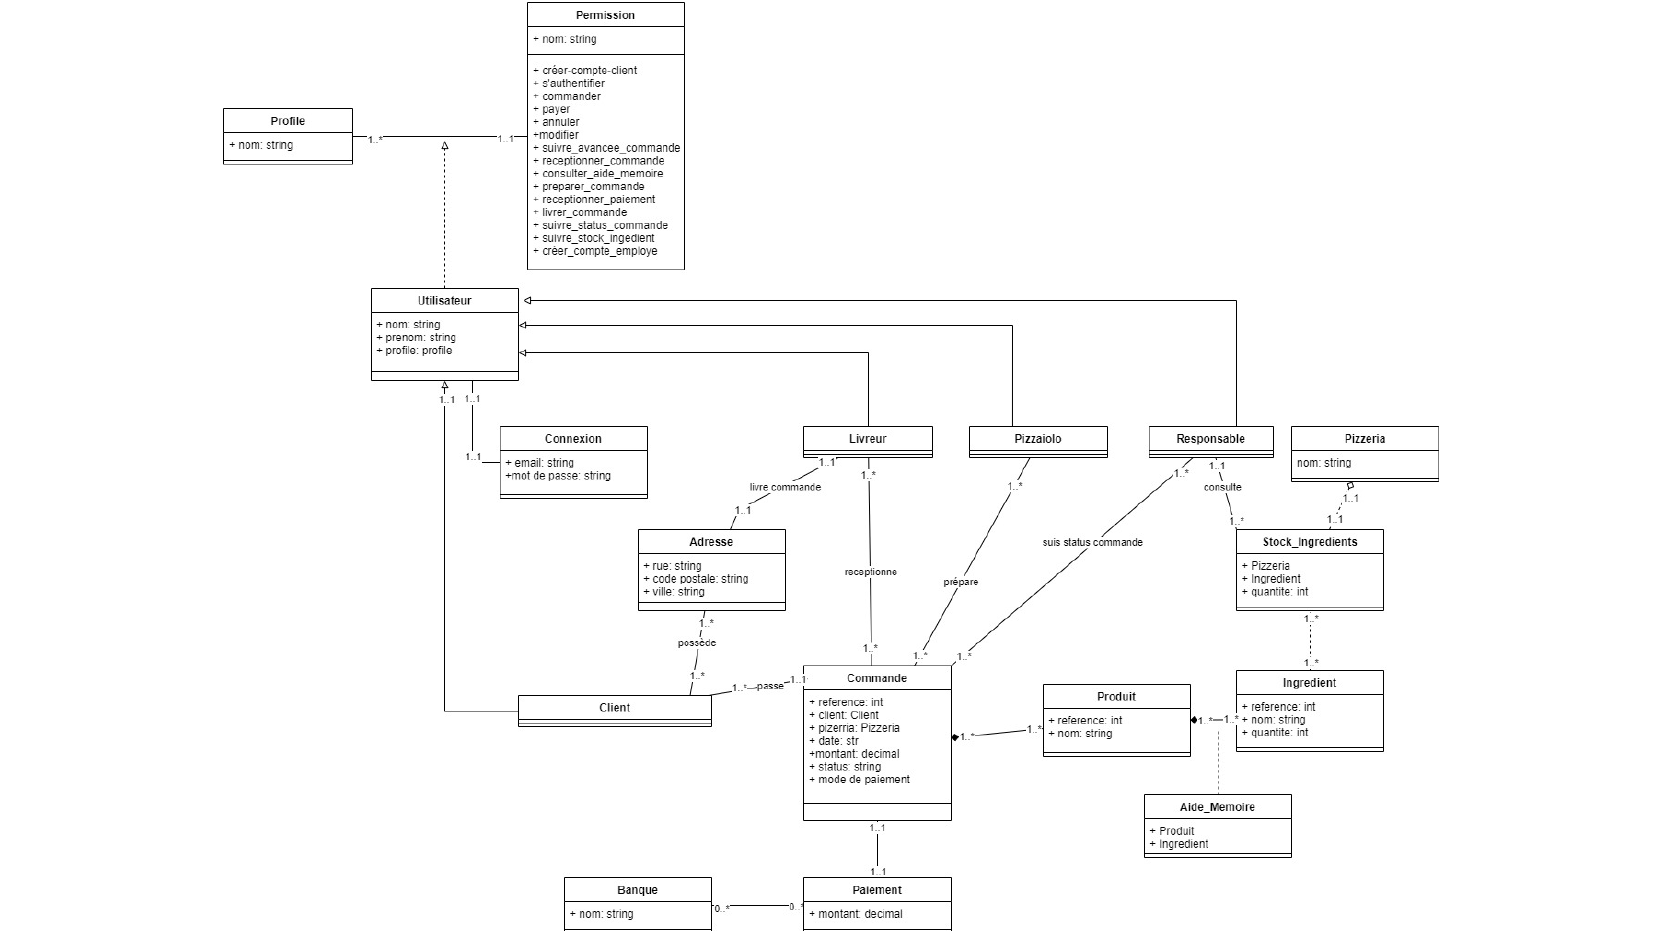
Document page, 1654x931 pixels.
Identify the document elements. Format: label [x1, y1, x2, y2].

picture [223, 2, 1439, 931]
